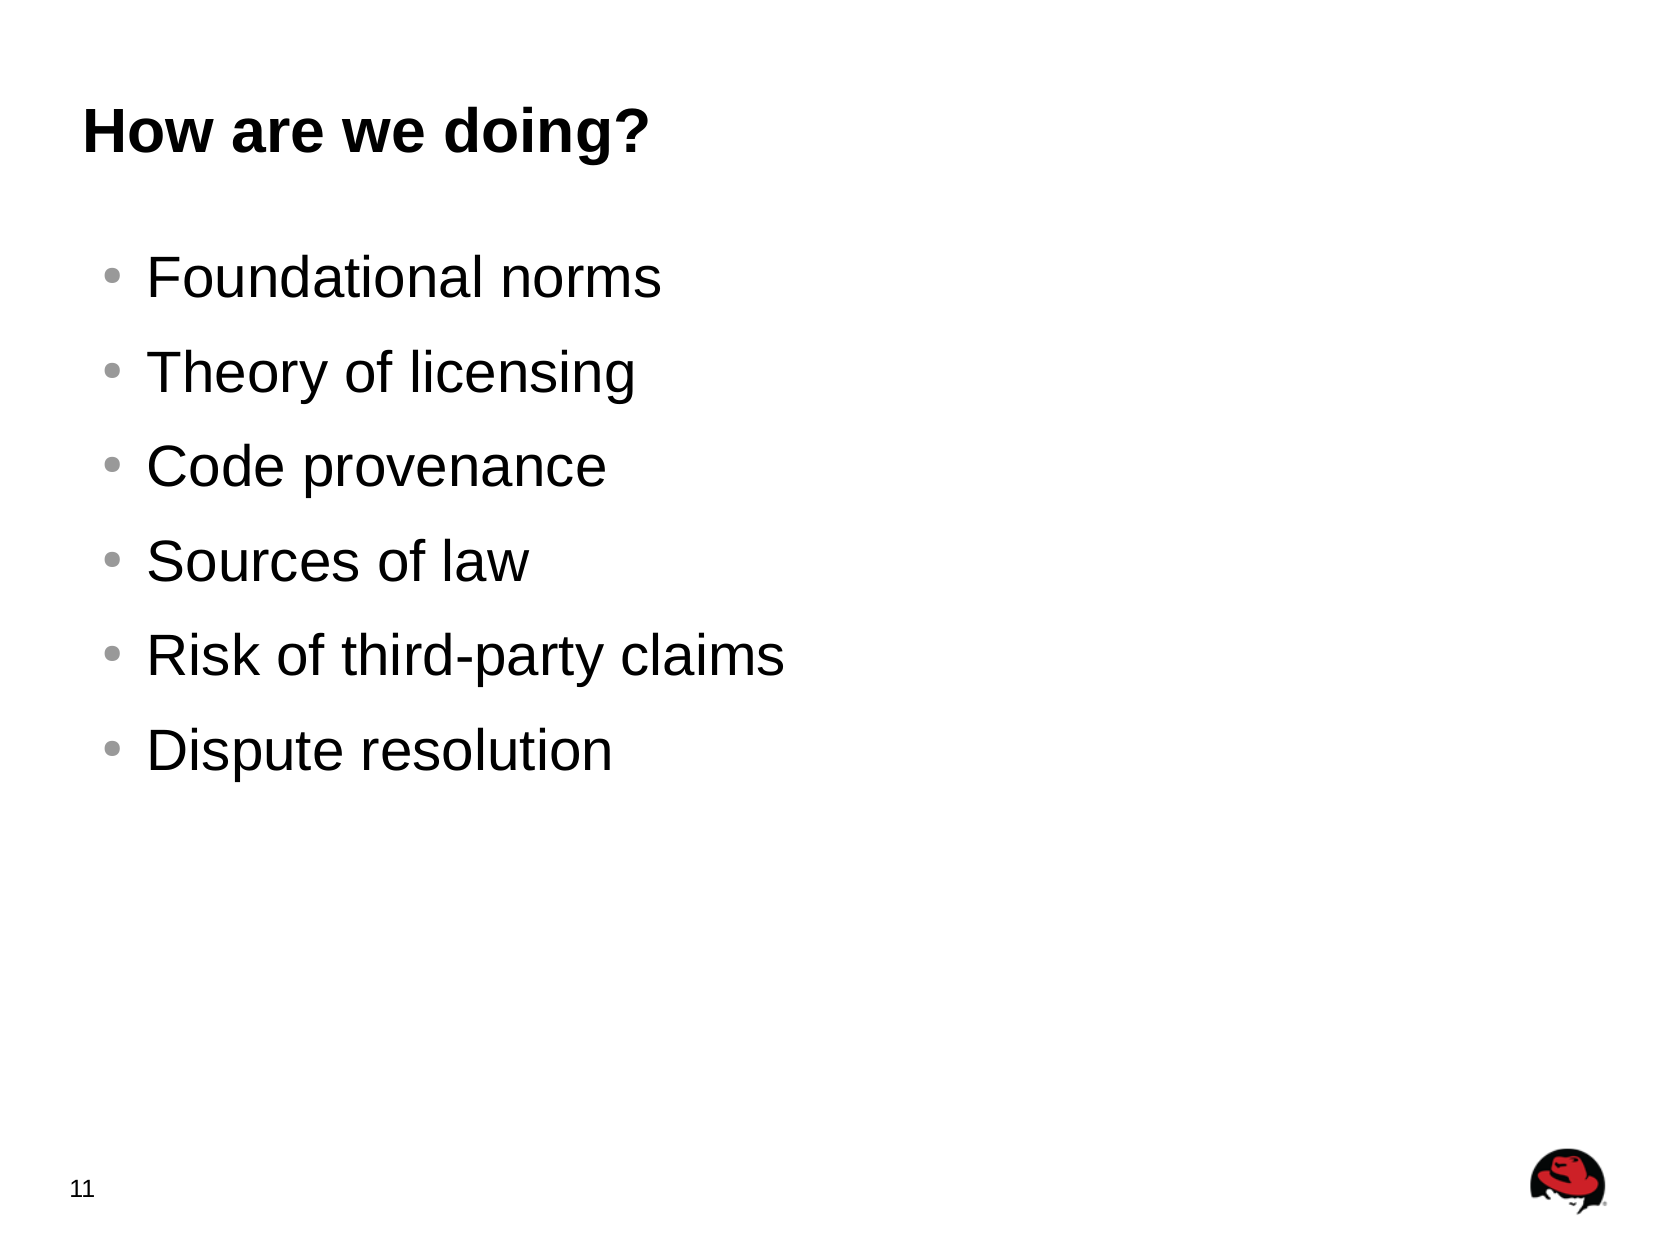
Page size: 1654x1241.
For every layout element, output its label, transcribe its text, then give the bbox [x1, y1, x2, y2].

list Foundational norms Theory of licensing Code provenance Sources of law Risk of third-party claims Dispute resolution [86, 244, 1576, 1024]
picture [1529, 1146, 1613, 1224]
title How are we doing? [82, 45, 1571, 218]
